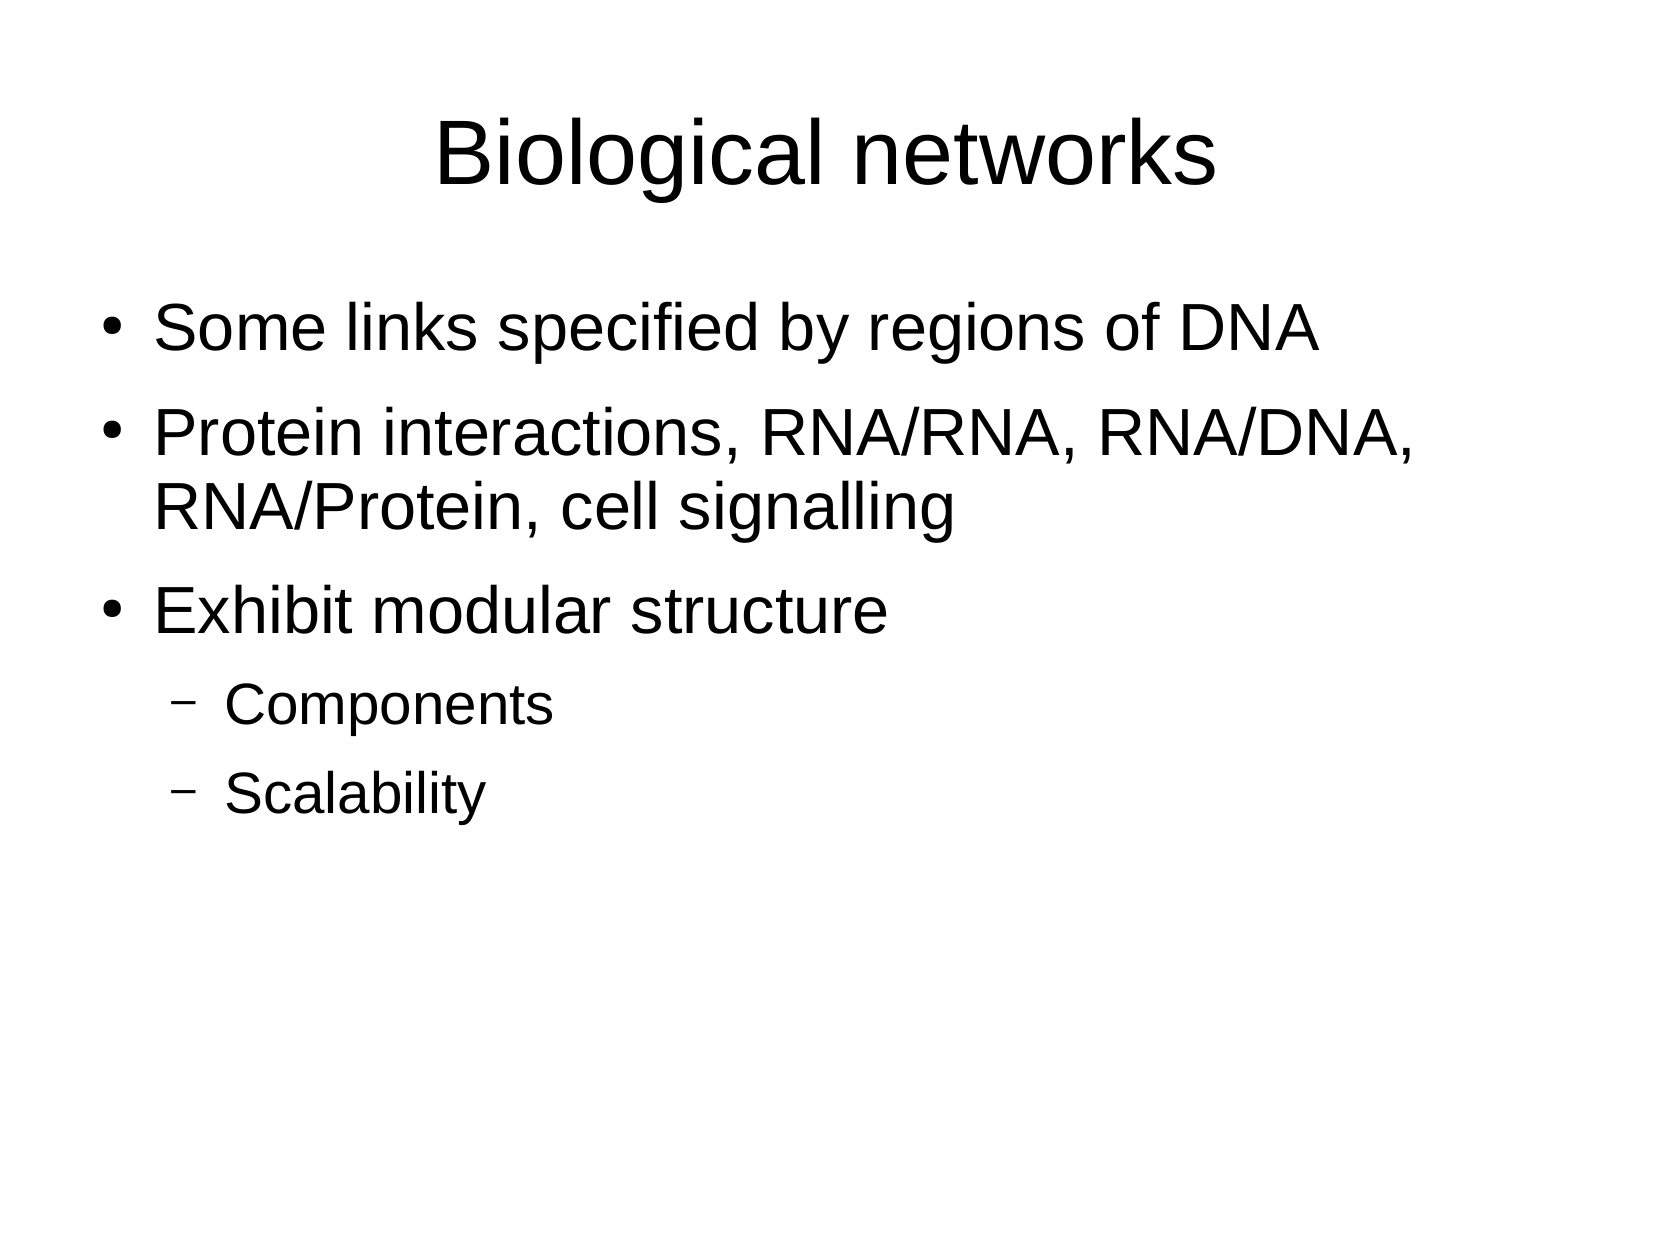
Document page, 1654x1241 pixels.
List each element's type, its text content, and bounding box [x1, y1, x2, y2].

list Some links specified by regions of DNA Protein interactions, RNA/RNA, RNA/DNA, RNA/Protein, cell signalling Exhibit modular structure Components Scalability [82, 290, 1571, 1010]
title Biological networks [82, 49, 1571, 257]
